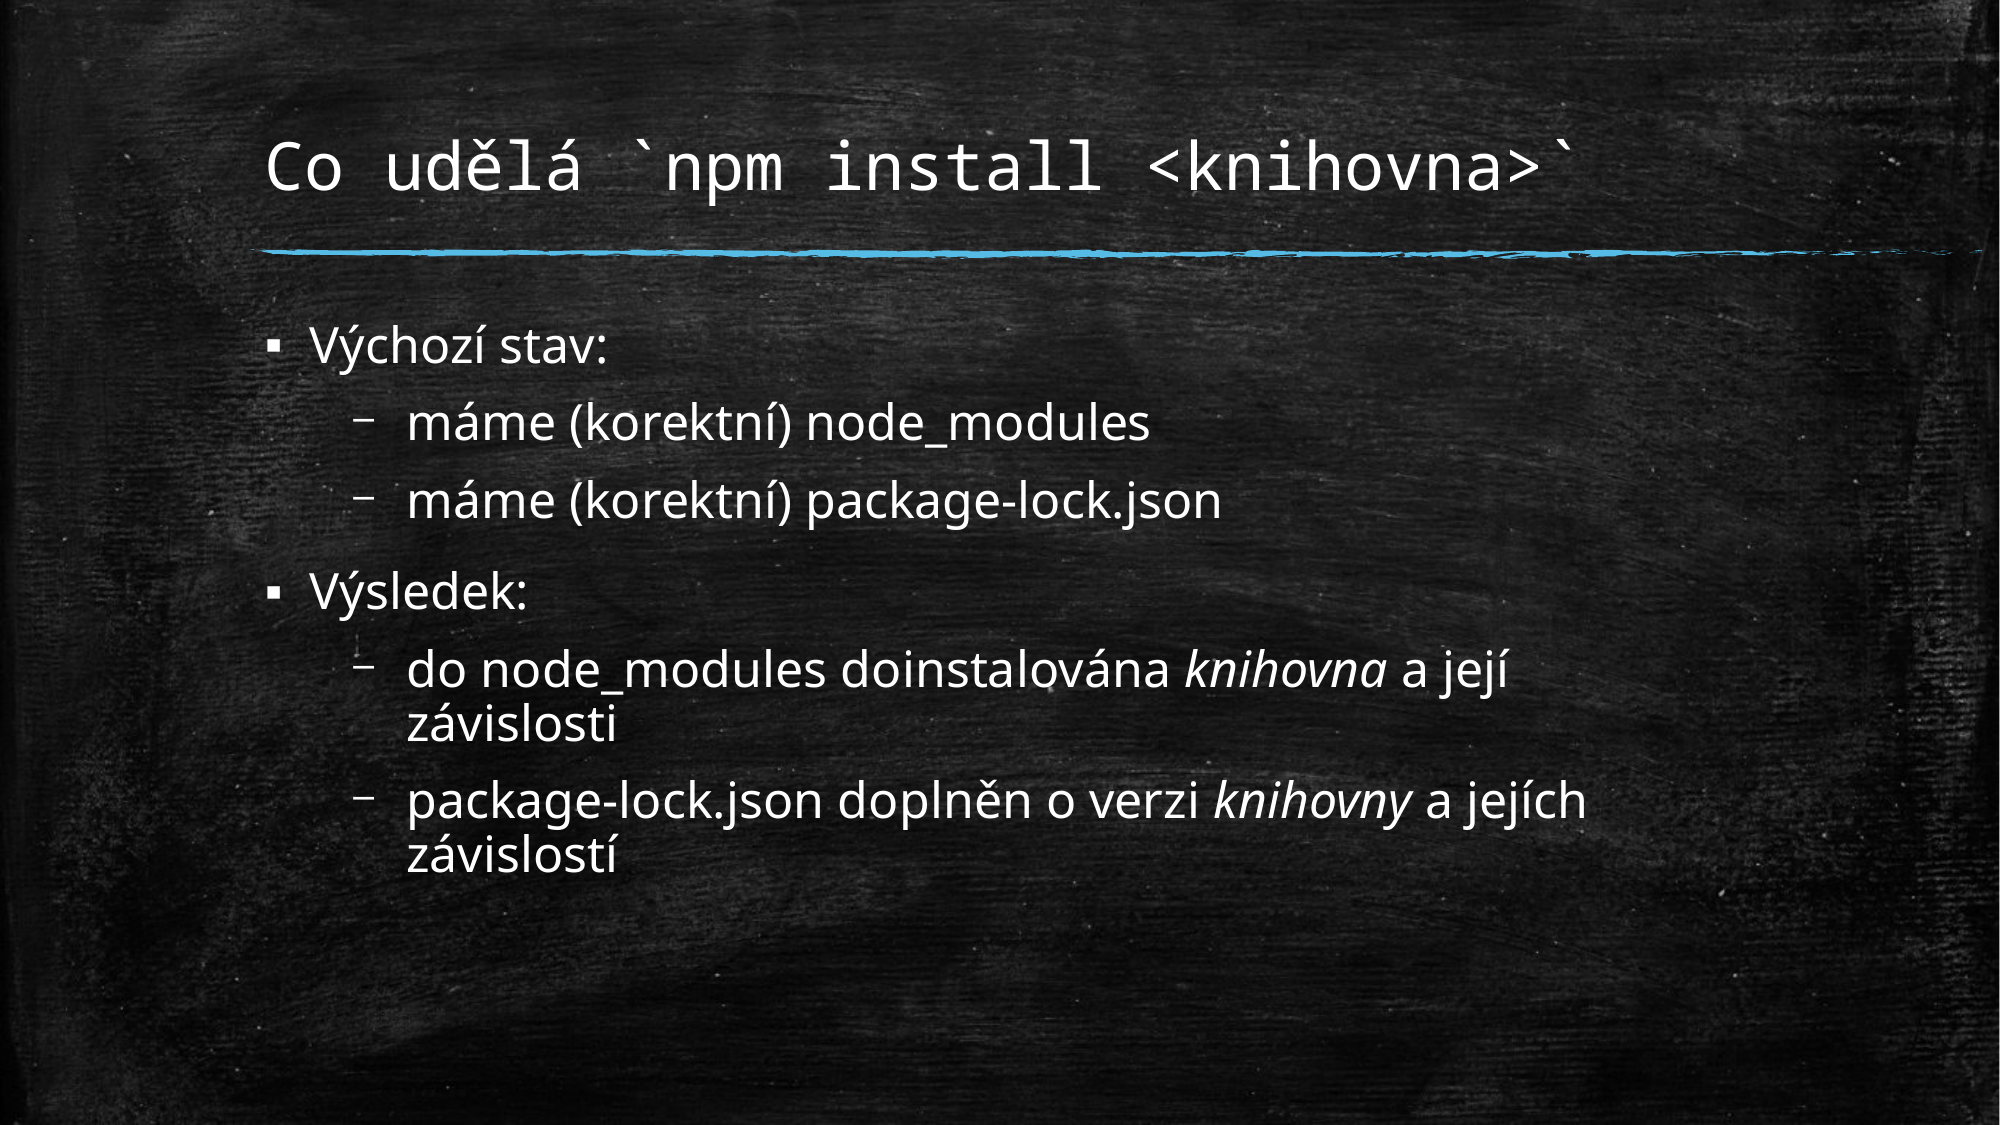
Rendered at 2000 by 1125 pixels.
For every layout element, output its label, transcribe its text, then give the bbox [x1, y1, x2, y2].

title Co udělá `npm install <knihovna>` [249, 45, 1750, 213]
picture [0, 0, 2000, 1125]
list Výchozí stav: máme (korektní) node_modules máme (korektní) package-lock.json Výsledek: do node_modules doinstalována knihovna a její závislosti package-lock.json doplněn o verzi knihovny a jejích závislostí [249, 312, 1750, 1013]
